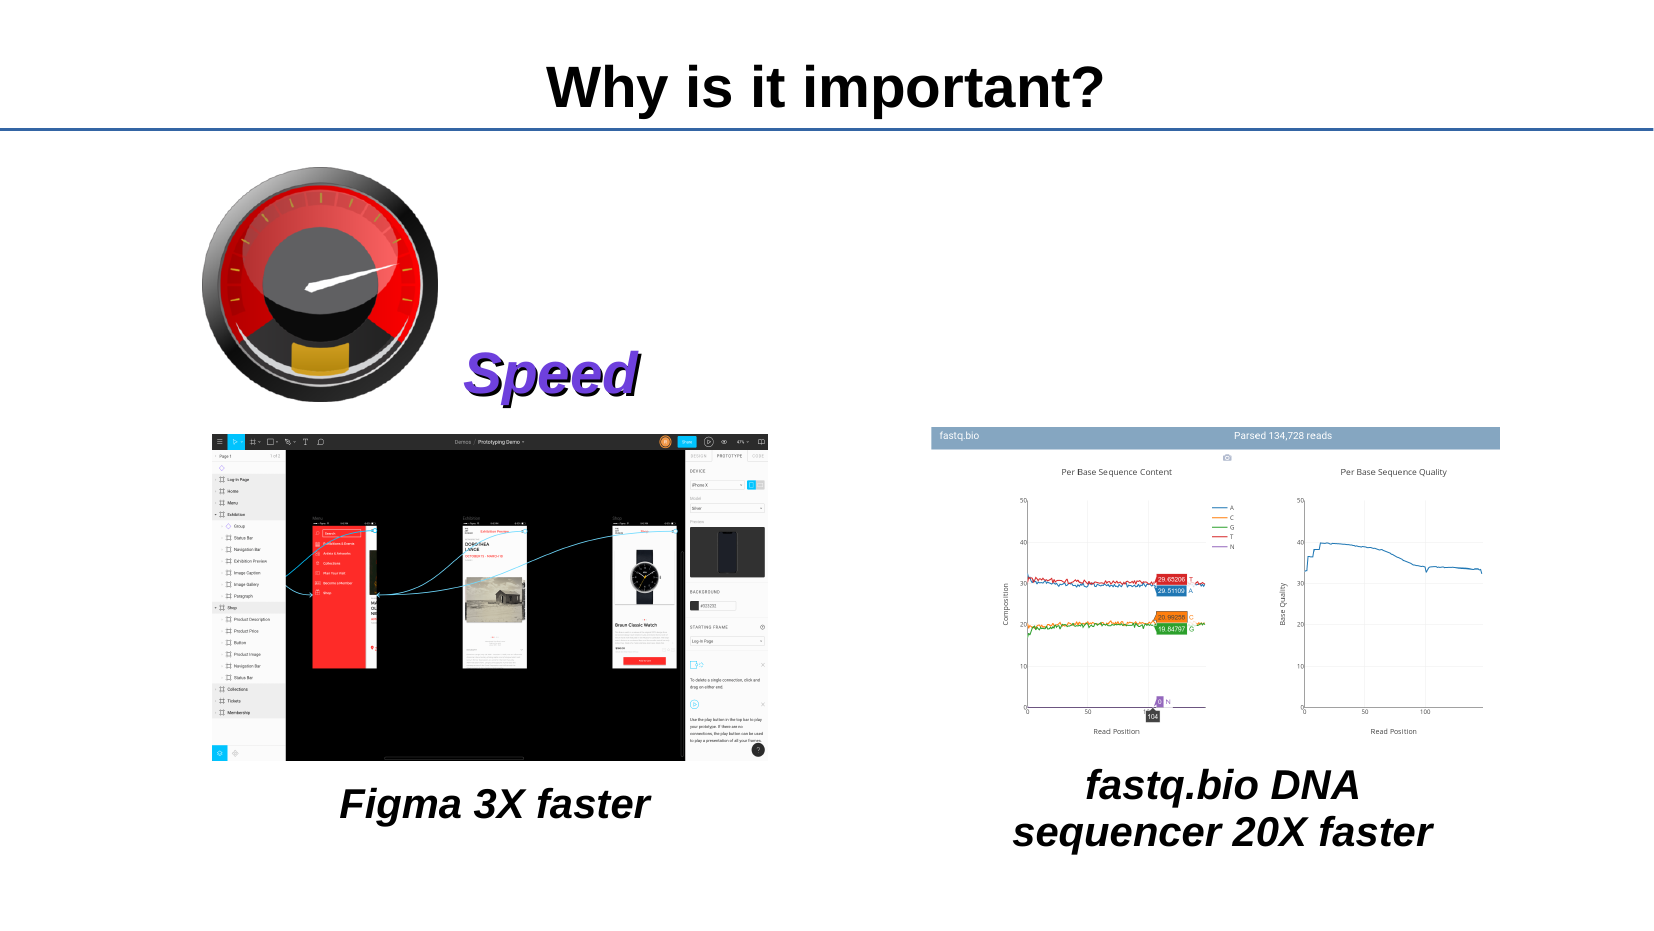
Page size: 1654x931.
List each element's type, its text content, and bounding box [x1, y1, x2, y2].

picture [931, 427, 1501, 751]
text_box Speed [448, 333, 674, 414]
picture [202, 167, 438, 402]
text_box fastq.bio DNA sequencer 20X faster [968, 754, 1477, 863]
text_box Figma 3X faster [268, 773, 722, 851]
text_box Why is it important? [466, 47, 1188, 128]
picture [212, 434, 768, 761]
